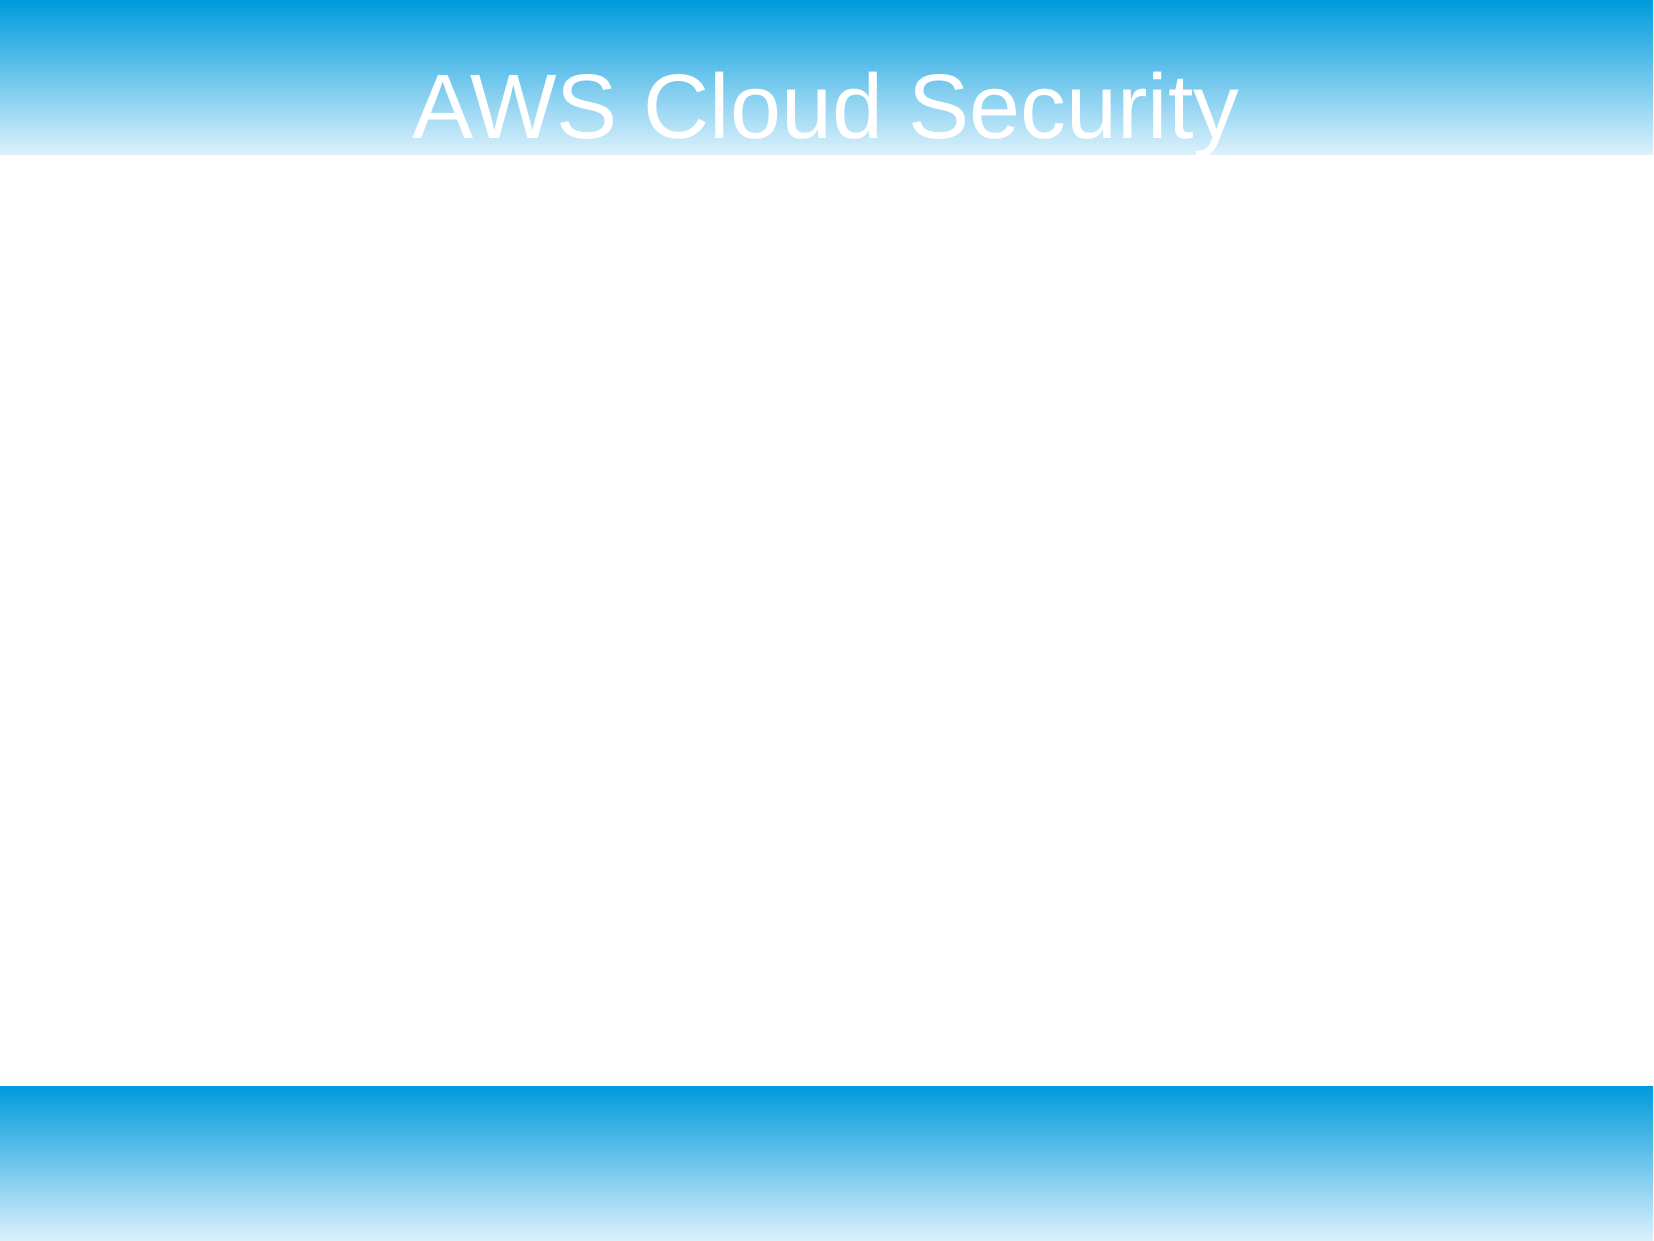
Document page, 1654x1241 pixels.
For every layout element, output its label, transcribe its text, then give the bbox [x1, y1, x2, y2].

title AWS Cloud Security [82, 49, 1571, 155]
